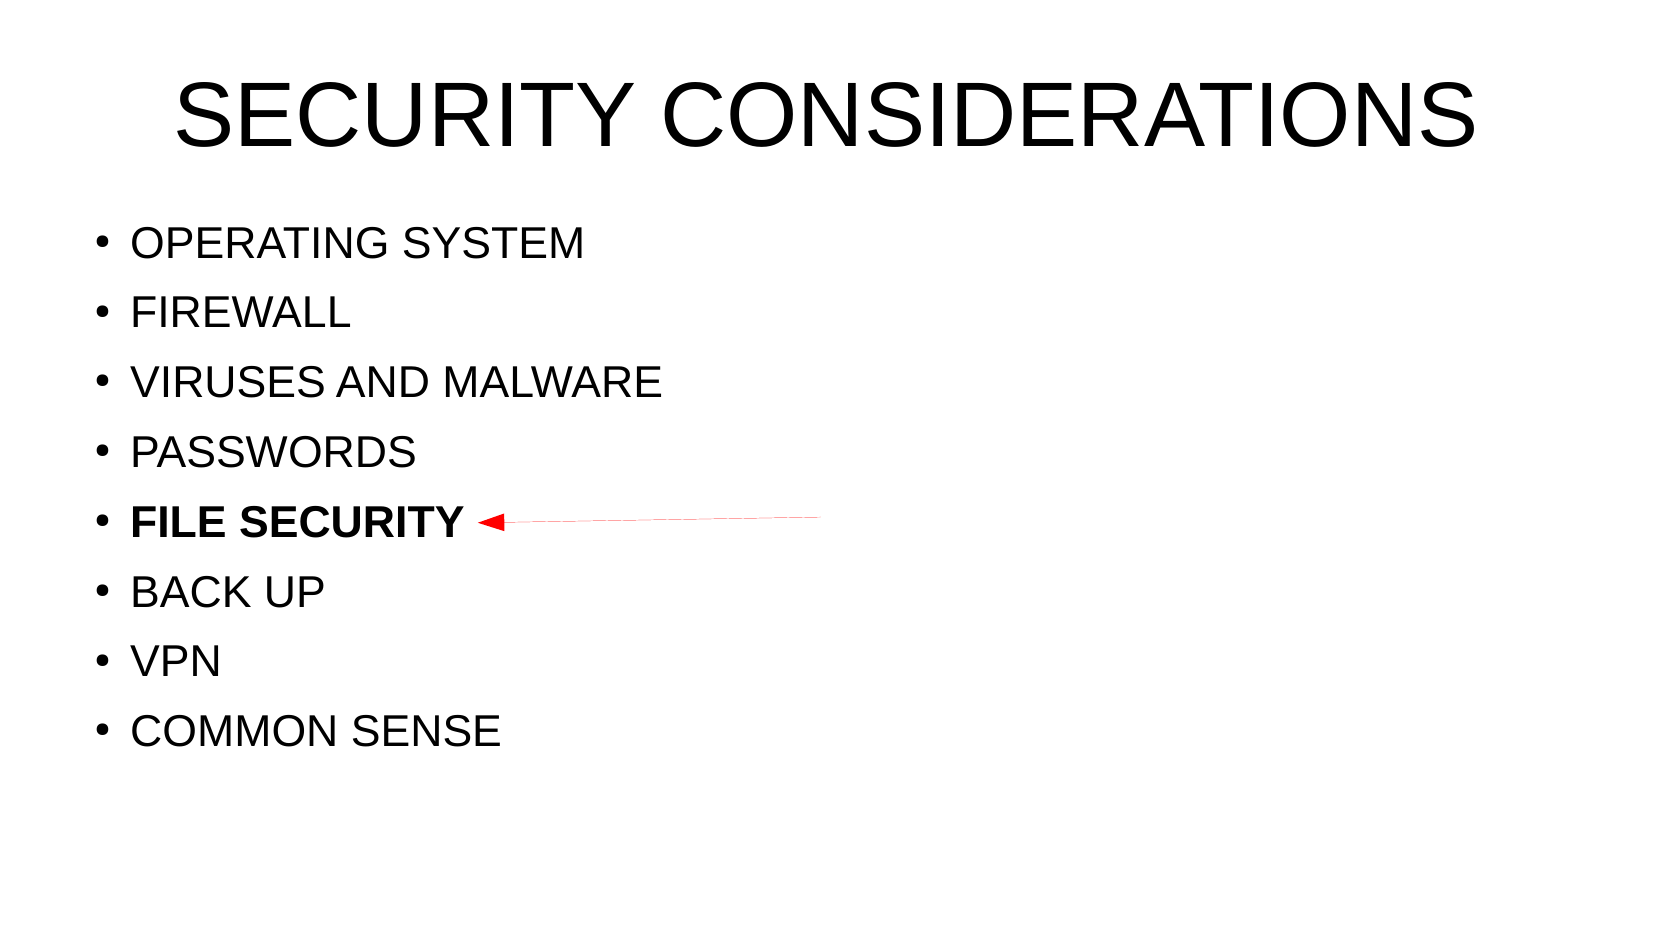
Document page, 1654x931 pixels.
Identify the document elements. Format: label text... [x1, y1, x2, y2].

list OPERATING SYSTEM FIREWALL VIRUSES AND MALWARE PASSWORDS FILE SECURITY BACK UP VPN COMMON SENSE [82, 217, 1571, 758]
title SECURITY CONSIDERATIONS [82, 37, 1571, 193]
